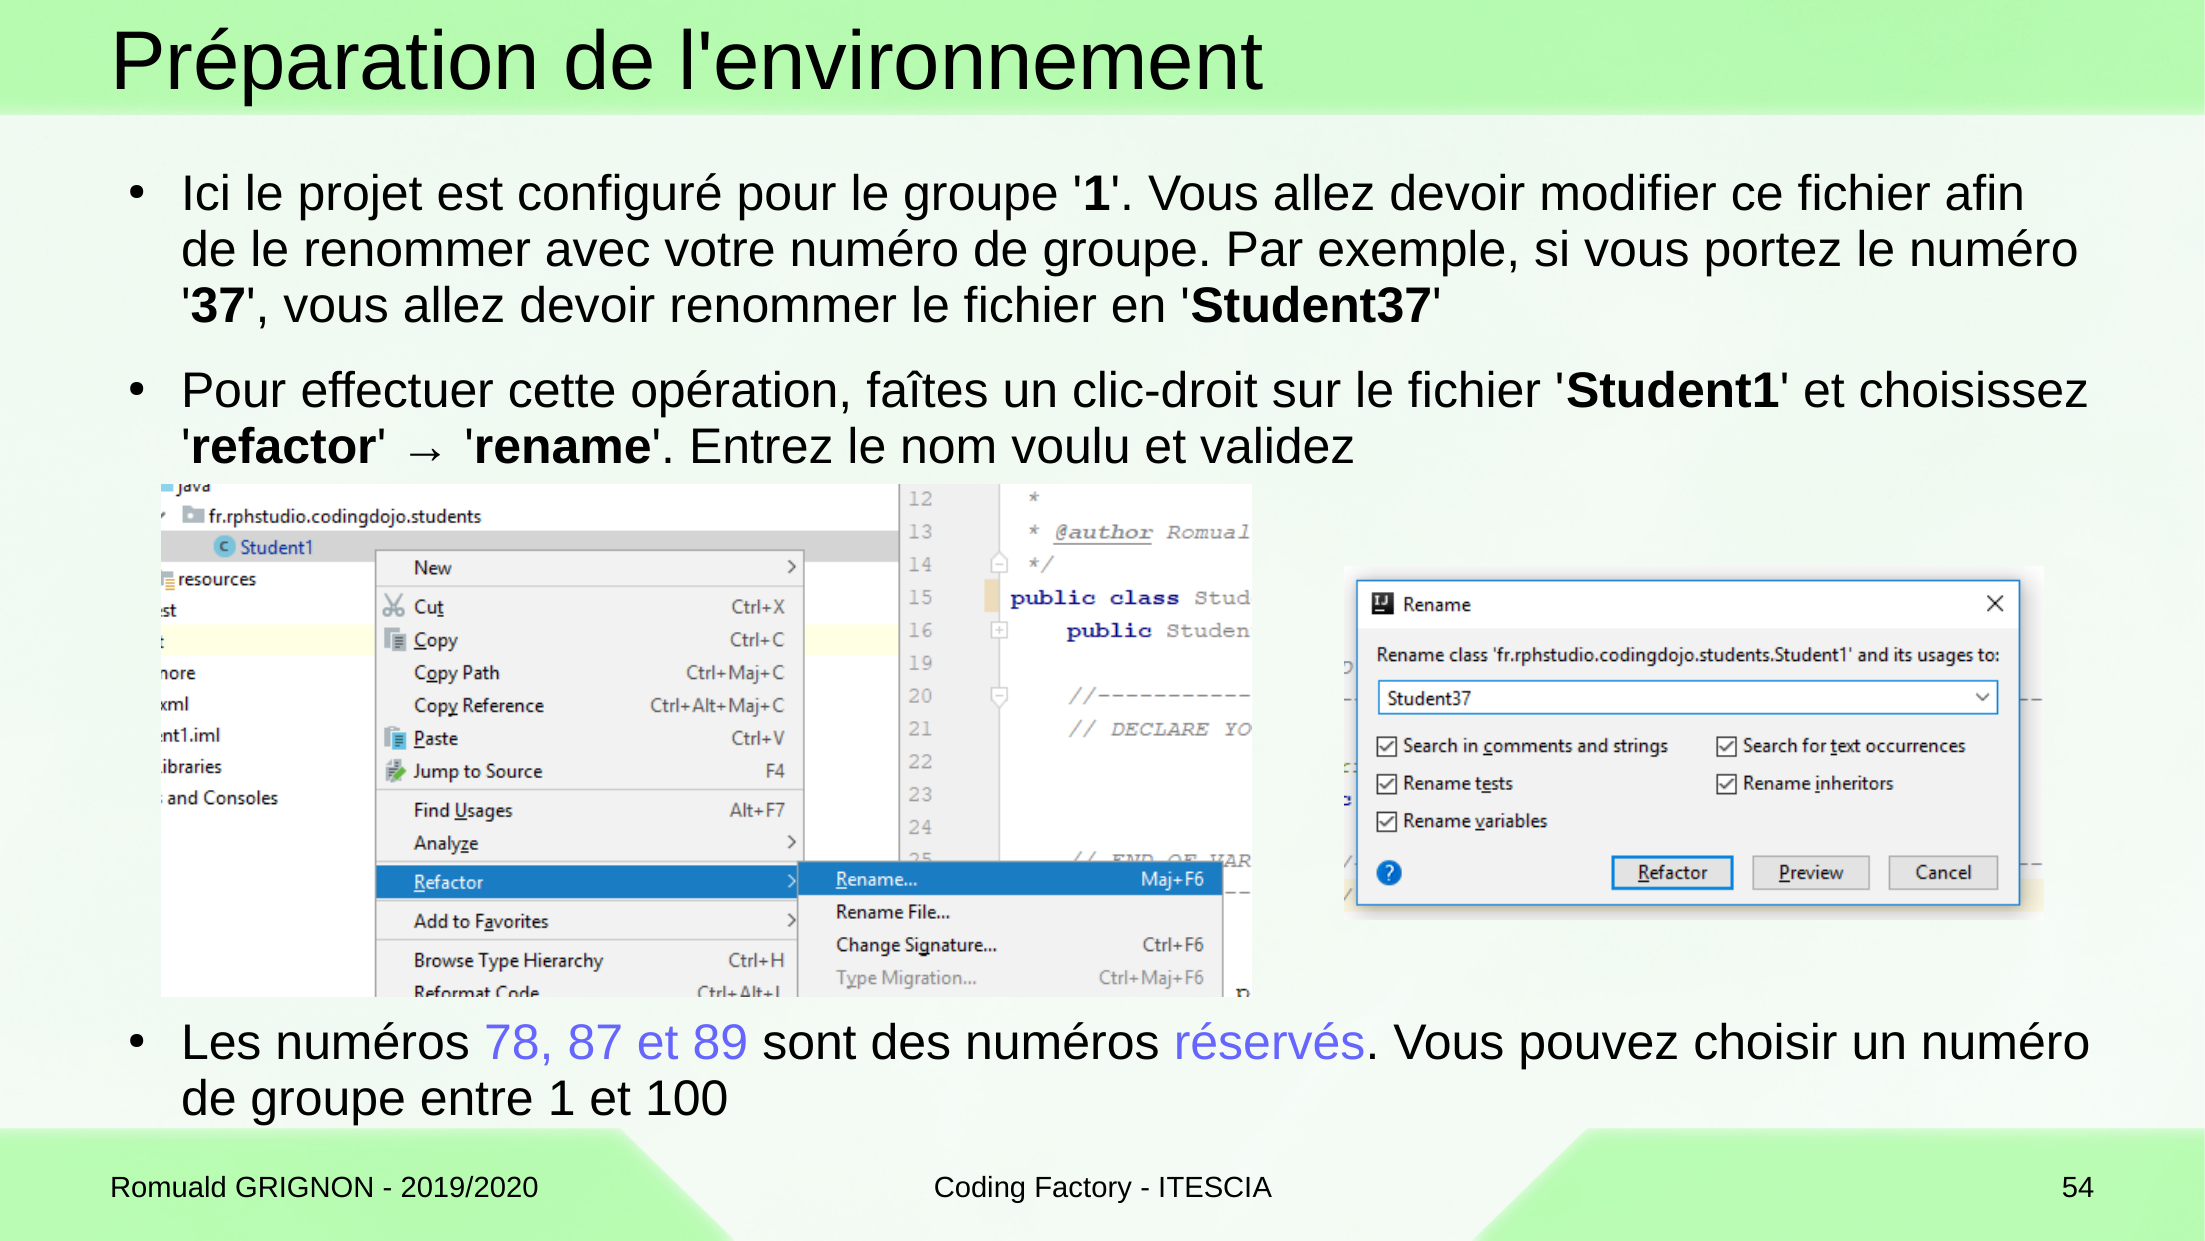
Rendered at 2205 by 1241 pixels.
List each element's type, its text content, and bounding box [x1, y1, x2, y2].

title Préparation de l'environnement [110, 49, 2095, 236]
picture [0, 0, 2205, 1241]
list Ici le projet est configuré pour le groupe '1'. Vous allez devoir modifier ce fichier afin de le renommer avec votre numéro de groupe. Par exemple, si vous portez le numéro '37', vous allez devoir renommer le fichier en 'Student37' Pour effectuer cette opération, faîtes un clic-droit sur le fichier 'Student1' et choisissez 'refactor' → 'rename'. Entrez le nom voulu et validez Les numéros 78, 87 et 89 sont des numéros réservés. Vous pouvez choisir un numéro de groupe entre 1 et 100 [110, 236, 2095, 1132]
